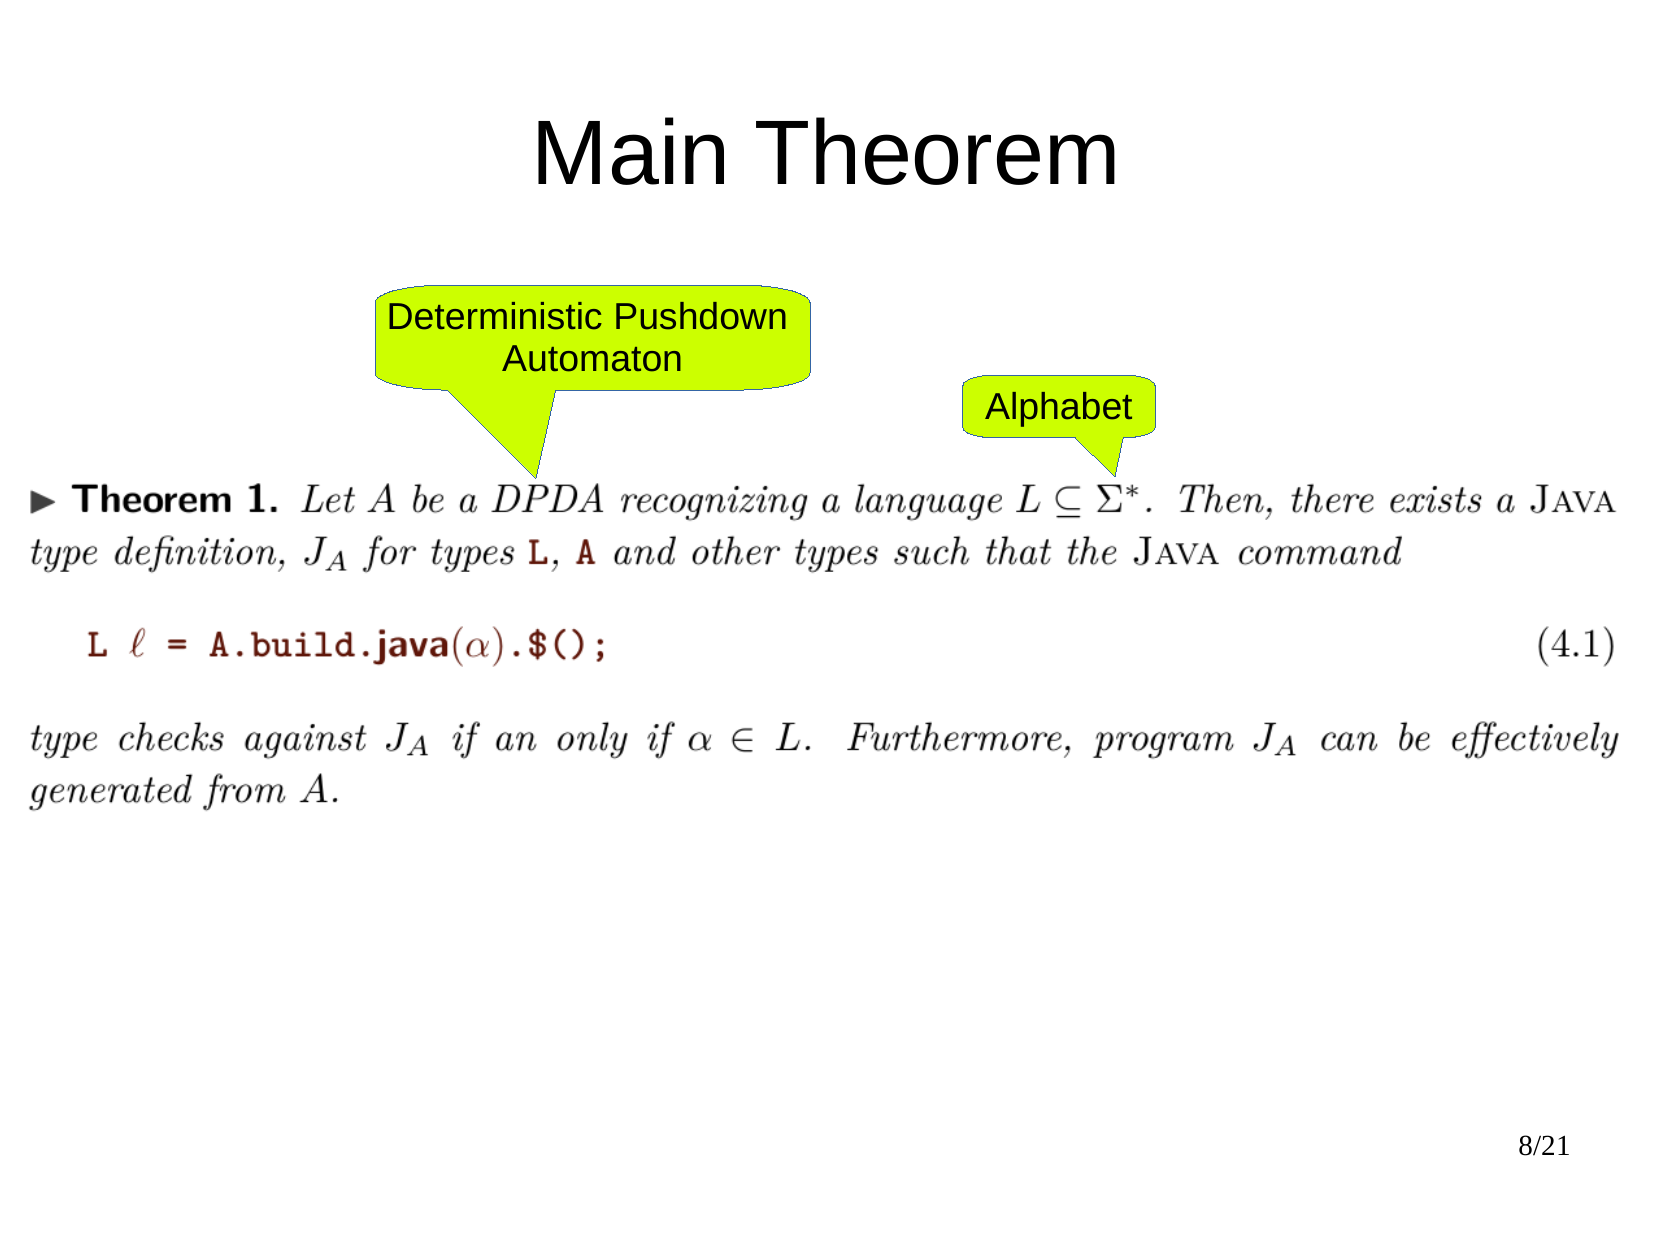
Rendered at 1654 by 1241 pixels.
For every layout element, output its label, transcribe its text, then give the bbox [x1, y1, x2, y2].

title Main Theorem [82, 49, 1571, 257]
text_box Deterministic Pushdown Automaton [375, 285, 811, 479]
text_box Alphabet [962, 375, 1156, 477]
picture [0, 464, 1654, 841]
